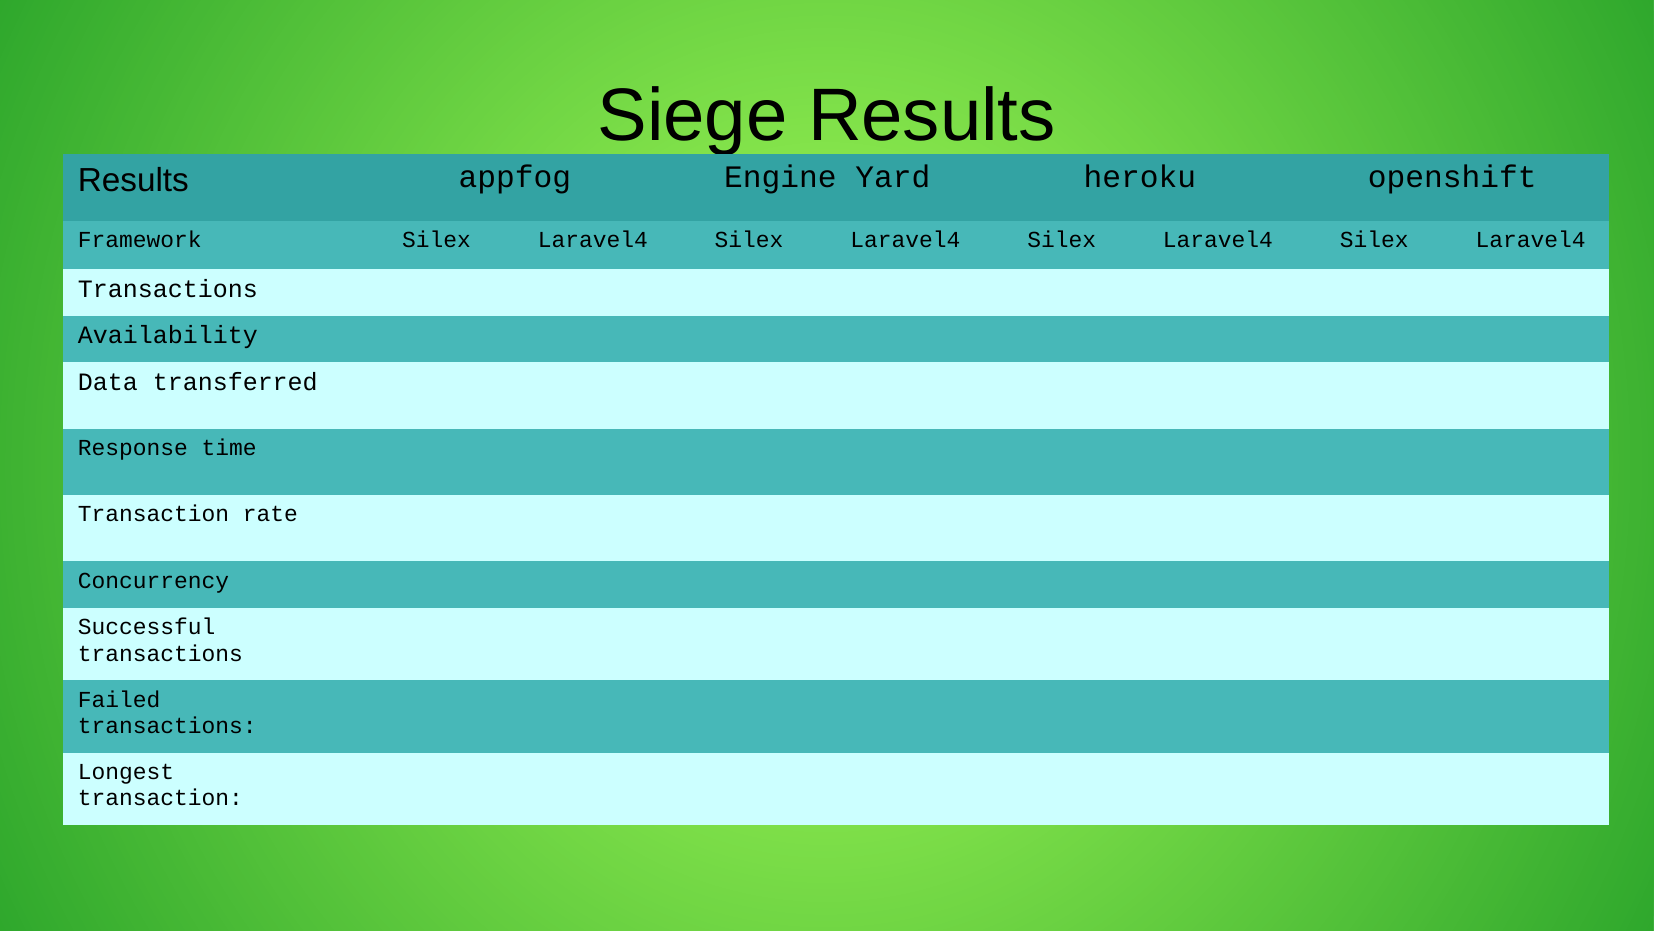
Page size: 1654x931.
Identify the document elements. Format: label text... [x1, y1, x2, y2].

table_cell [1452, 362, 1609, 429]
table_cell [1296, 753, 1452, 825]
table_cell [1140, 362, 1296, 429]
table_cell [983, 608, 1140, 680]
table_cell [827, 316, 983, 362]
table_cell [515, 316, 671, 362]
table_cell [358, 429, 515, 495]
table_cell [1452, 269, 1609, 316]
table_cell Failed transactions: [63, 680, 358, 753]
table_cell Concurrency [63, 561, 358, 608]
table_header appfog [358, 154, 671, 221]
table_cell Silex [983, 221, 1140, 269]
table_cell [1452, 316, 1609, 362]
table_cell [358, 362, 515, 429]
table_cell [358, 316, 515, 362]
table_cell [515, 608, 671, 680]
table_cell [671, 429, 827, 495]
table_cell [1296, 495, 1452, 561]
table_cell [1296, 269, 1452, 316]
table_cell [515, 495, 671, 561]
table_cell Laravel4 [515, 221, 671, 269]
table_cell [1140, 429, 1296, 495]
table_cell [1140, 608, 1296, 680]
table_cell [1452, 608, 1609, 680]
table_cell [671, 269, 827, 316]
table_cell [827, 429, 983, 495]
table_header Engine Yard [671, 154, 983, 221]
table_cell [1296, 316, 1452, 362]
table_cell [671, 561, 827, 608]
table_cell [1140, 495, 1296, 561]
table_cell [1140, 753, 1296, 825]
table_cell Transactions [63, 269, 358, 316]
table_cell [1452, 753, 1609, 825]
table_cell Laravel4 [1452, 221, 1609, 269]
table_cell [671, 362, 827, 429]
table_header heroku [983, 154, 1296, 221]
title Siege Results [82, 37, 1571, 154]
table_cell [983, 316, 1140, 362]
table_cell Silex [671, 221, 827, 269]
table_cell [983, 753, 1140, 825]
table_cell [515, 269, 671, 316]
table_cell [983, 429, 1140, 495]
table_cell [671, 316, 827, 362]
table_cell [827, 680, 983, 753]
table_cell [983, 680, 1140, 753]
table_cell Laravel4 [827, 221, 983, 269]
table_cell [1452, 680, 1609, 753]
table_cell [358, 608, 515, 680]
table_cell [983, 495, 1140, 561]
table_cell Data transferred [63, 362, 358, 429]
table_cell [983, 269, 1140, 316]
table_cell Successful transactions [63, 608, 358, 680]
table_cell [1296, 608, 1452, 680]
table_cell Response time [63, 429, 358, 495]
table_cell [1140, 680, 1296, 753]
table_cell [827, 269, 983, 316]
table_cell [827, 561, 983, 608]
table_cell [983, 362, 1140, 429]
table_cell Availability [63, 316, 358, 362]
table_cell [1296, 680, 1452, 753]
table_cell [358, 680, 515, 753]
table_cell [827, 753, 983, 825]
table_header openshift [1296, 154, 1609, 221]
table_cell [671, 680, 827, 753]
table_cell [827, 362, 983, 429]
table_cell Laravel4 [1140, 221, 1296, 269]
table_cell [515, 362, 671, 429]
table_cell [1140, 561, 1296, 608]
table_cell [1140, 316, 1296, 362]
table_cell [515, 680, 671, 753]
table_cell Silex [1296, 221, 1452, 269]
table_cell [1296, 429, 1452, 495]
table_cell Silex [358, 221, 515, 269]
table_cell [1296, 561, 1452, 608]
table_cell [827, 608, 983, 680]
table_cell [671, 495, 827, 561]
table_cell [358, 269, 515, 316]
table_cell [827, 495, 983, 561]
table_cell [671, 608, 827, 680]
table_cell [1140, 269, 1296, 316]
table_cell [1452, 495, 1609, 561]
table_cell Transaction rate [63, 495, 358, 561]
table_cell [515, 429, 671, 495]
table_cell [983, 561, 1140, 608]
table_cell [358, 561, 515, 608]
table_cell [1452, 561, 1609, 608]
table_cell [515, 561, 671, 608]
table_cell [671, 753, 827, 825]
table_cell Framework [63, 221, 358, 269]
table_header Results [63, 154, 358, 221]
table_cell [515, 753, 671, 825]
table_cell [1452, 429, 1609, 495]
table_cell [358, 495, 515, 561]
table_cell [1296, 362, 1452, 429]
table_cell [358, 753, 515, 825]
table_cell Longest transaction: [63, 753, 358, 825]
